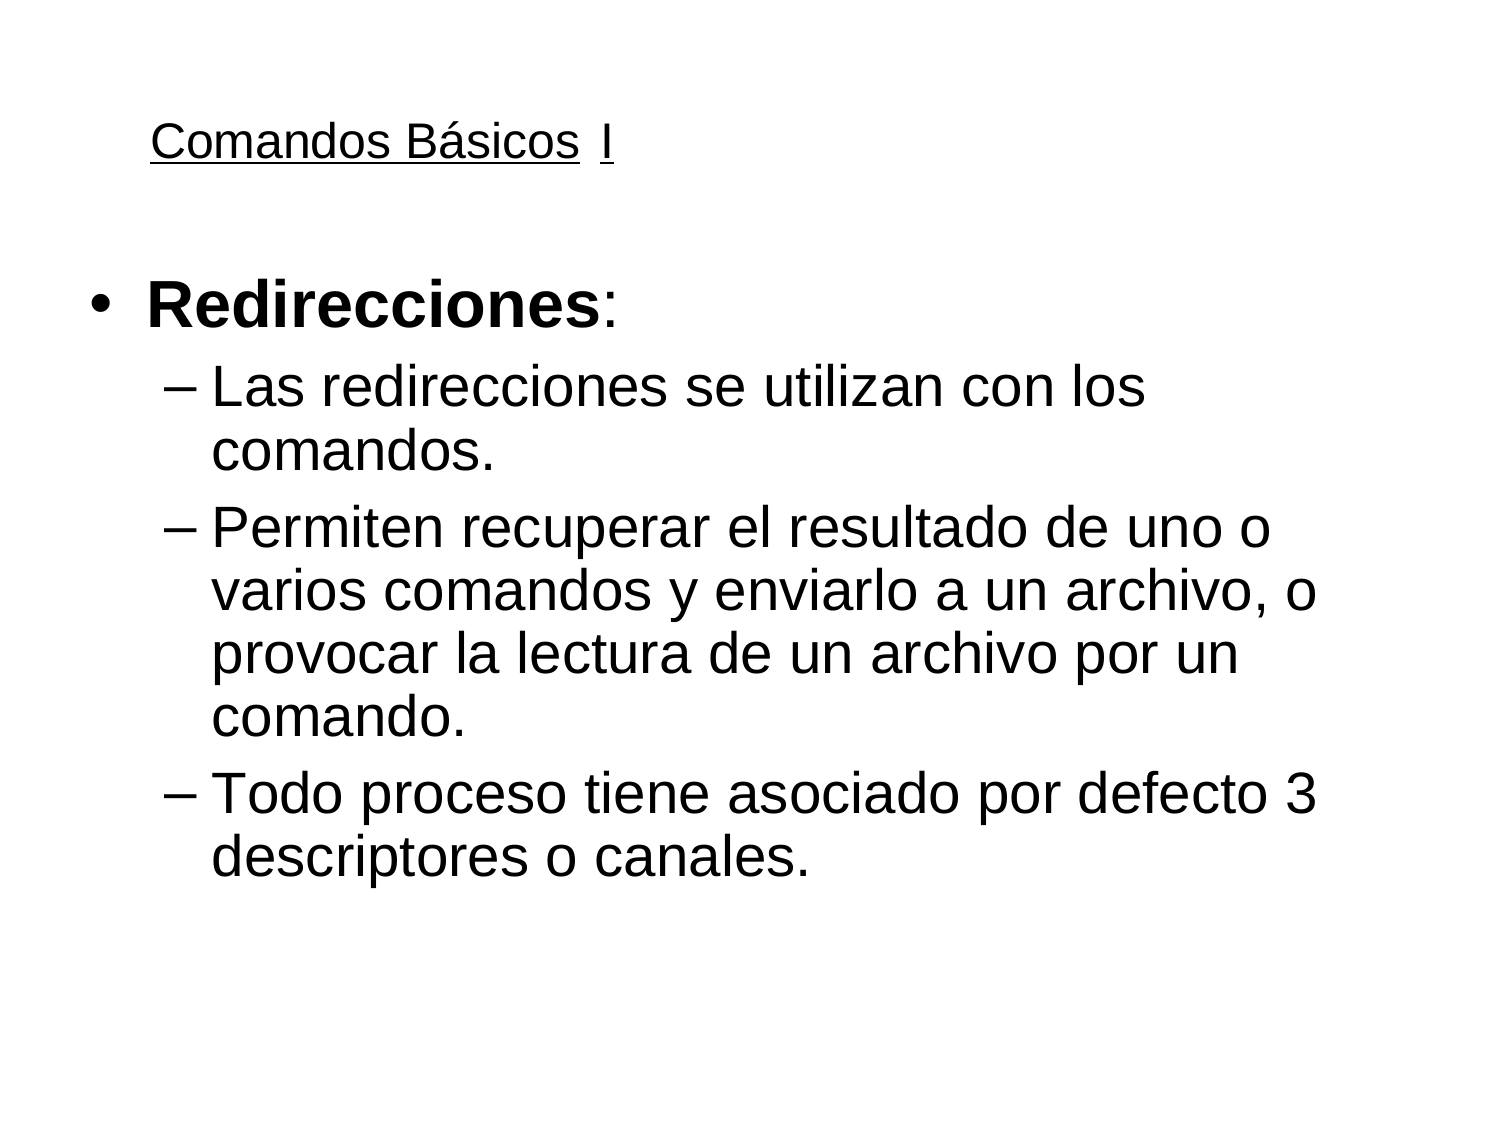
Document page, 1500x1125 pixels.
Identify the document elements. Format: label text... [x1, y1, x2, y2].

list Redirecciones: Las redirecciones se utilizan con los comandos. Permiten recuperar el resultado de uno o varios comandos y enviarlo a un archivo, o provocar la lectura de un archivo por un comando. Todo proceso tiene asociado por defecto 3 descriptores o canales. [75, 262, 1426, 1059]
title Comandos Básicos I [75, 45, 1426, 233]
